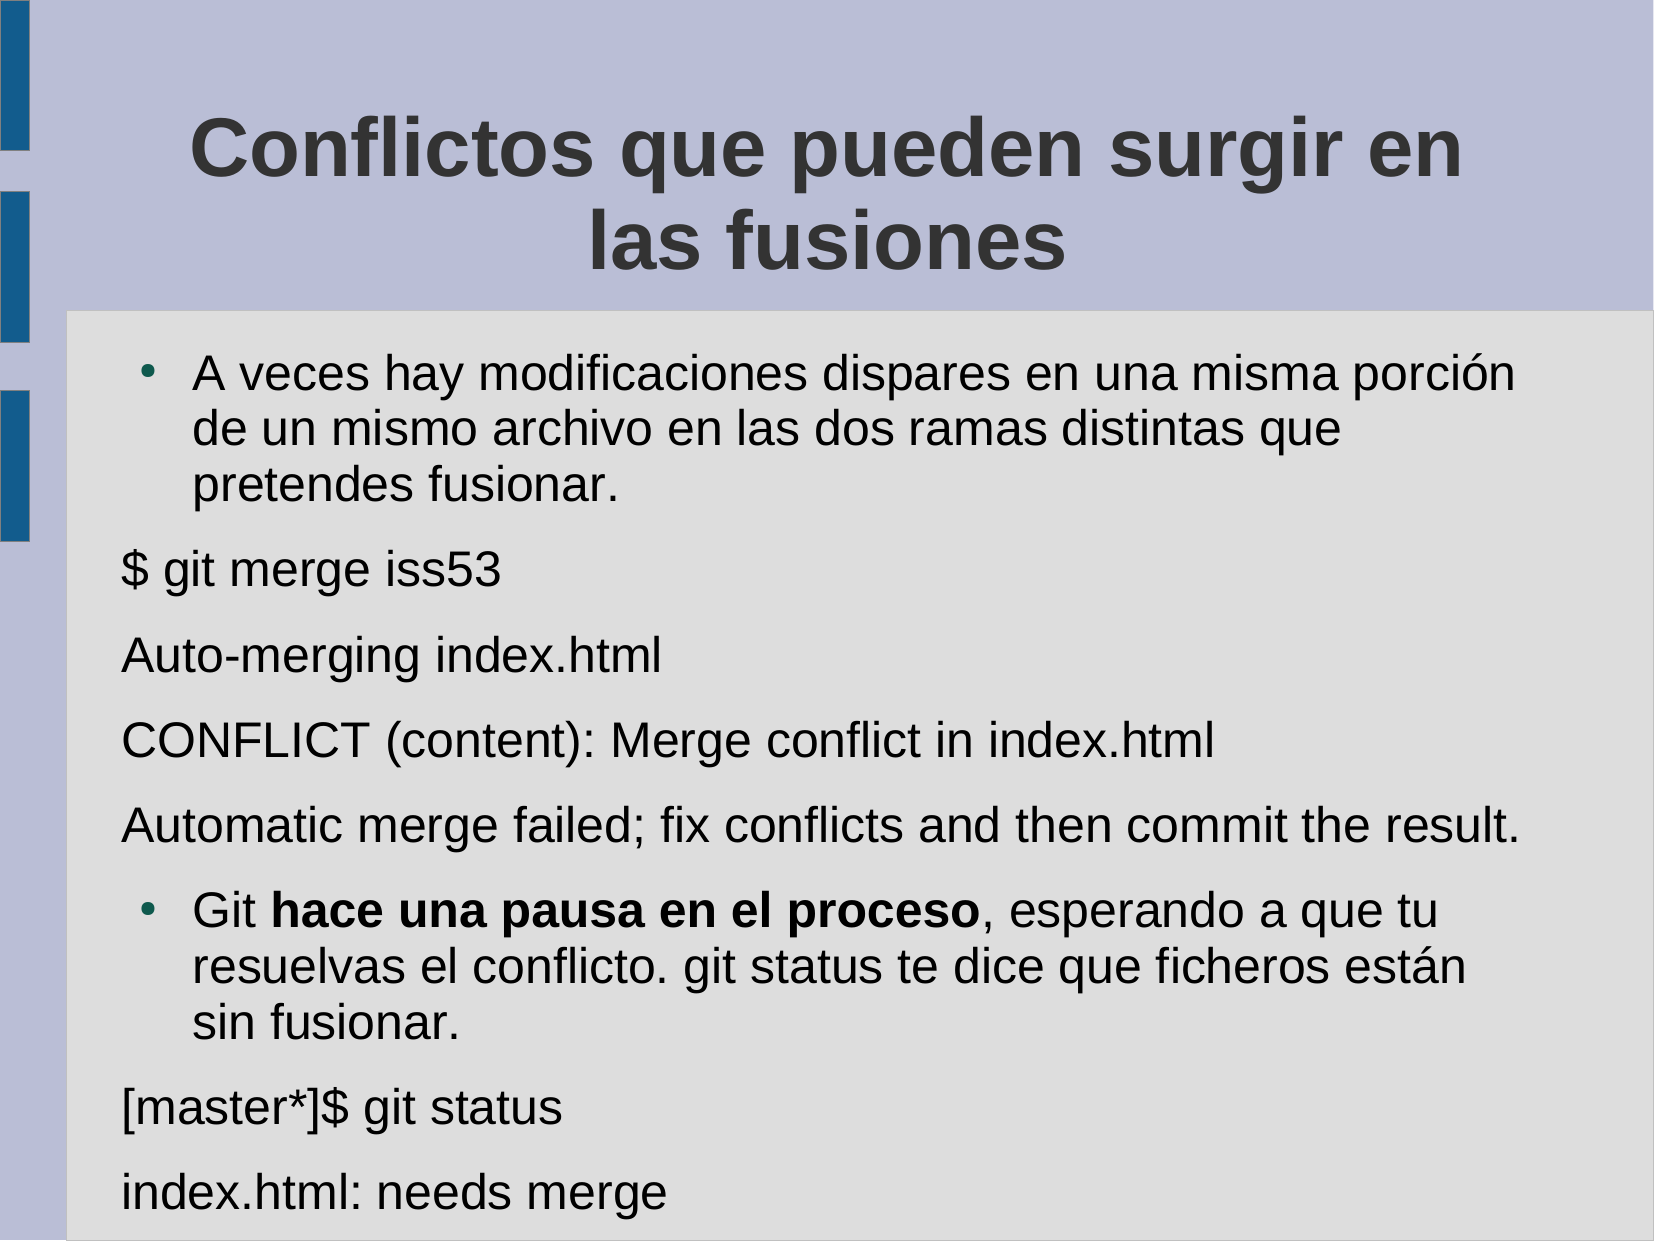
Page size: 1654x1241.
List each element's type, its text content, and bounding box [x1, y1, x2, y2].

title Conflictos que pueden surgir en las fusiones [121, 91, 1534, 299]
list A veces hay modificaciones dispares en una misma porción de un mismo archivo en las dos ramas distintas que pretendes fusionar. $ git merge iss53 Auto-merging index.html CONFLICT (content): Merge conflict in index.html Automatic merge failed; fix conflicts and then commit the result. Git hace una pausa en el proceso, esperando a que tu resuelvas el conflicto. git status te dice que ficheros están sin fusionar. [master*]$ git status index.html: needs merge [121, 344, 1534, 1222]
